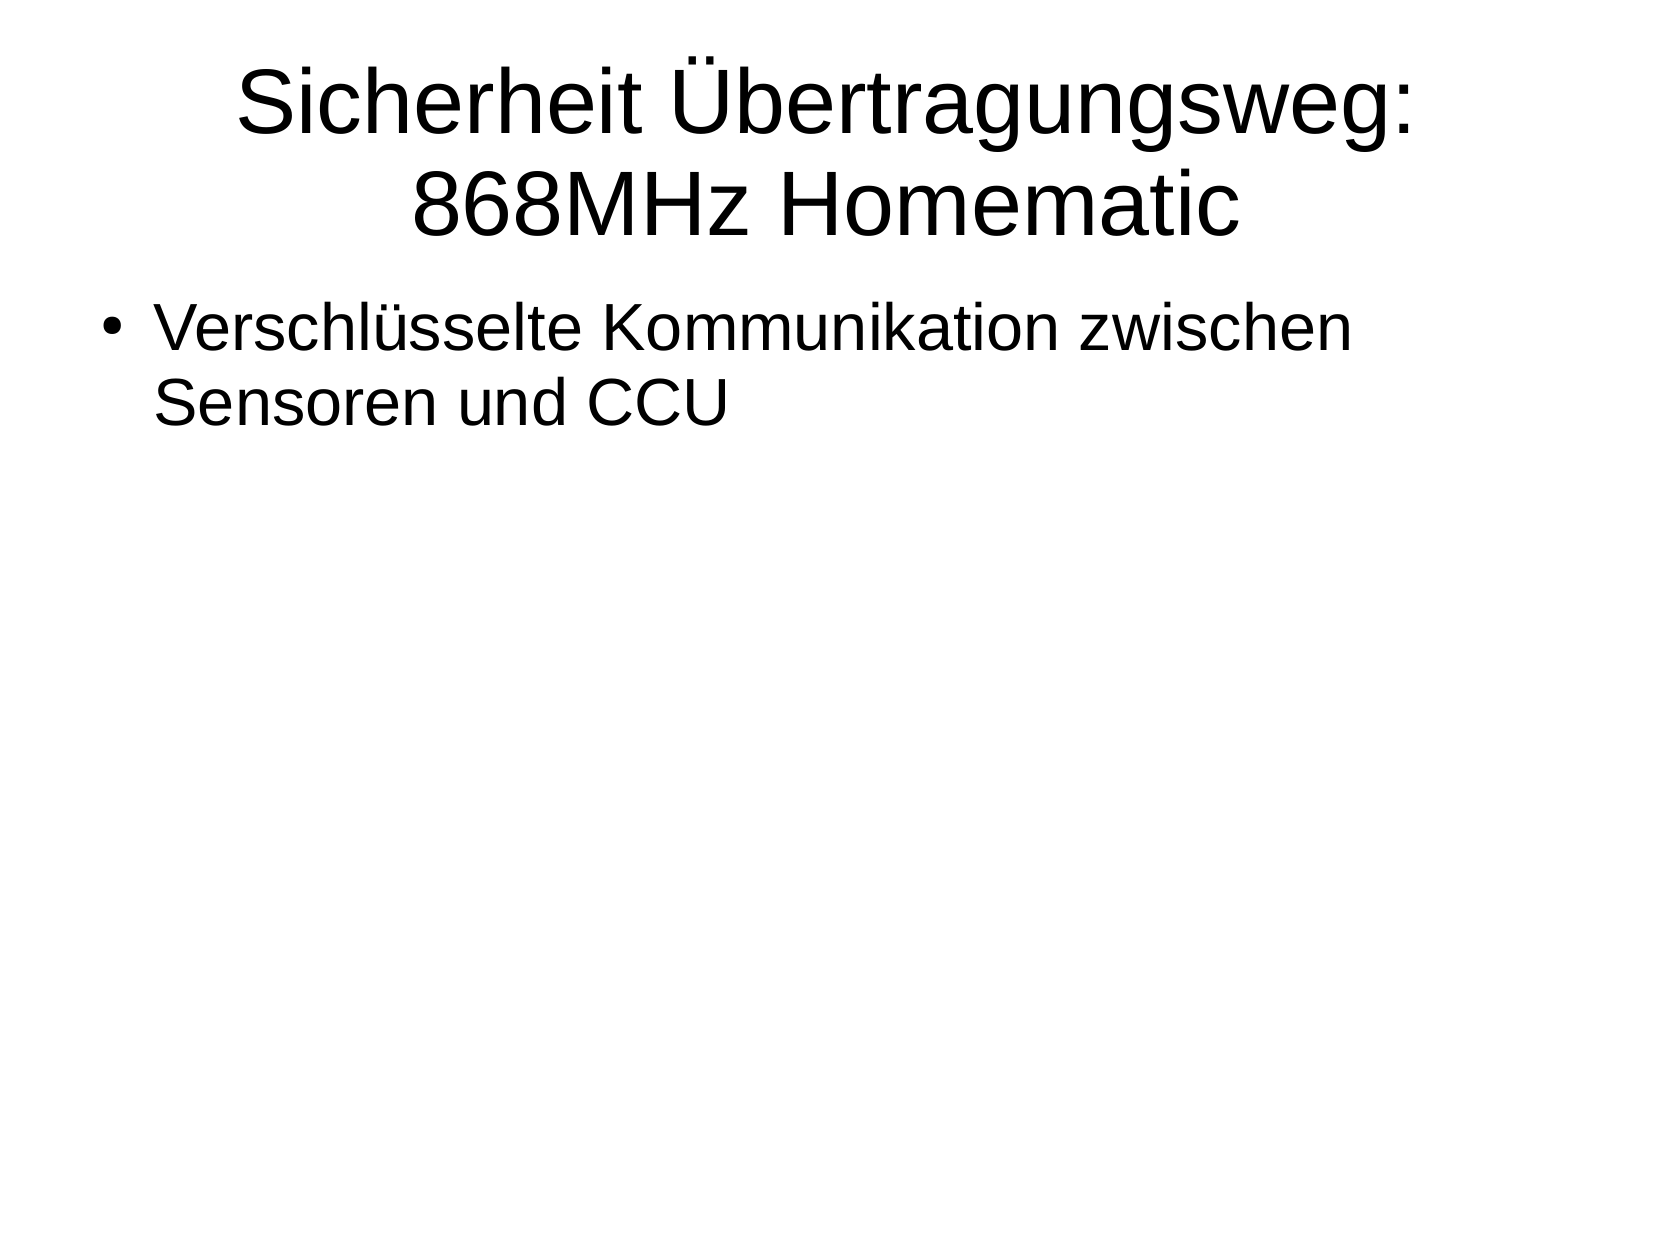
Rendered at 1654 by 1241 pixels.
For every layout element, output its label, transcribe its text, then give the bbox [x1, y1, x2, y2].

title Sicherheit Übertragungsweg: 868MHz Homematic [82, 49, 1571, 257]
list Verschlüsselte Kommunikation zwischen Sensoren und CCU [82, 290, 1571, 1010]
